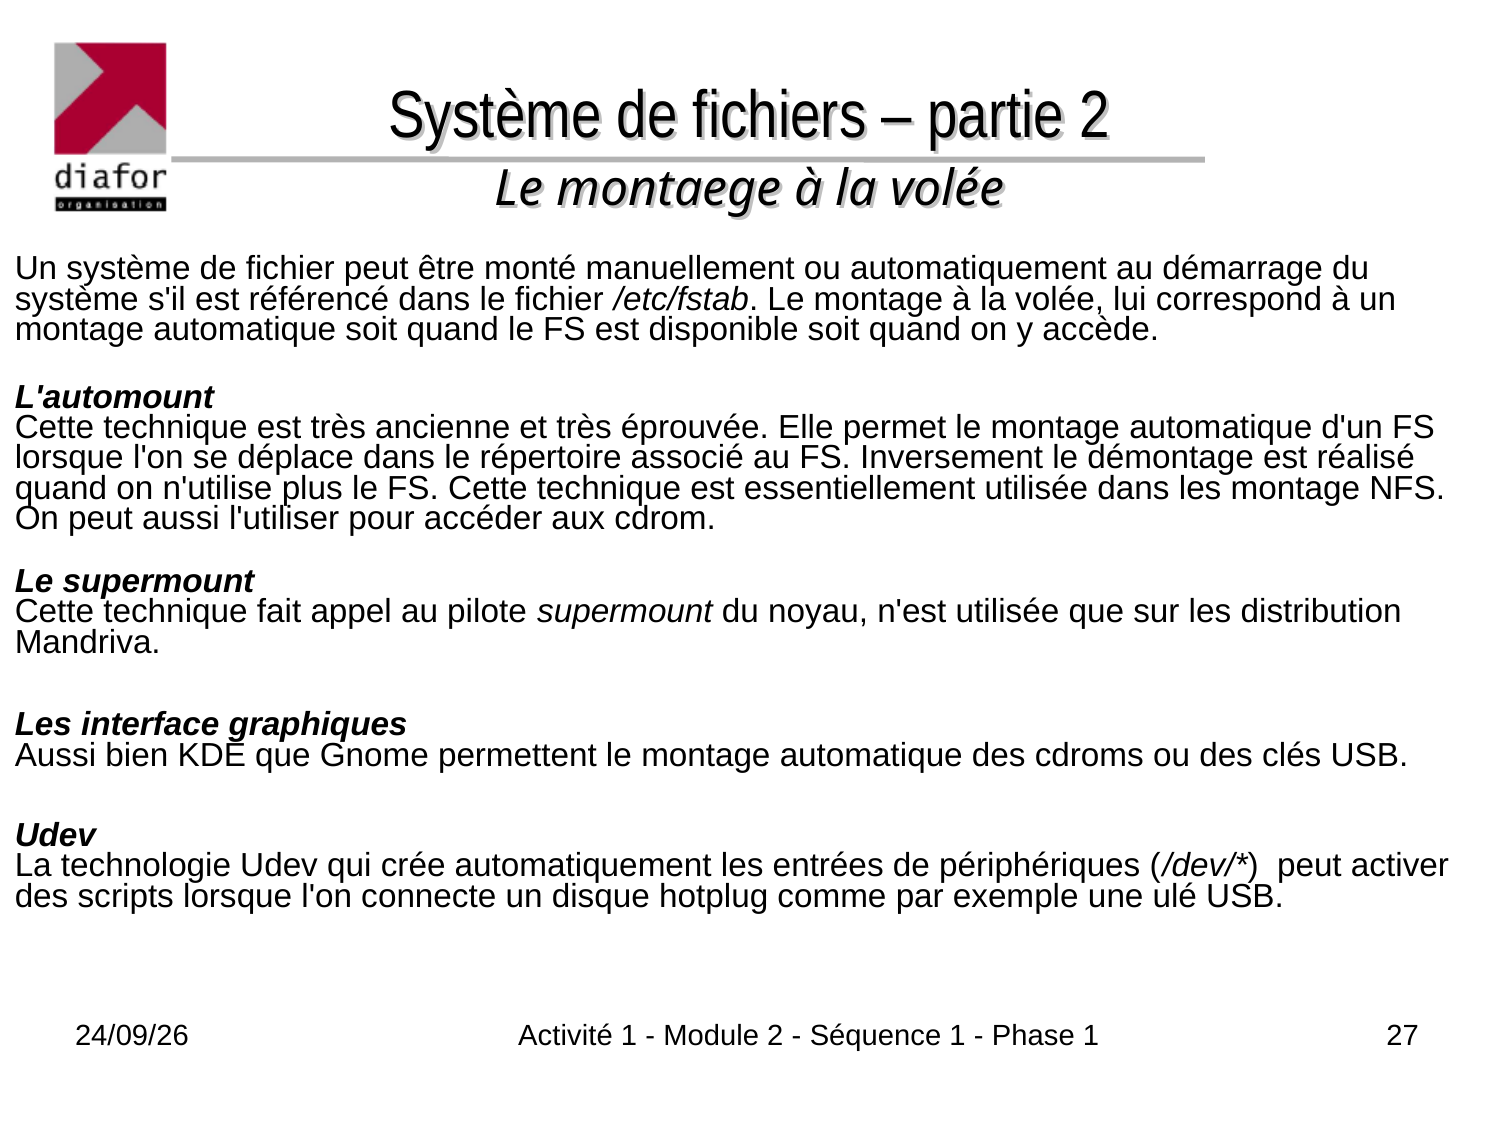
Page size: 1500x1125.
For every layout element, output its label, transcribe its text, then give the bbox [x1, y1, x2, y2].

text_box Les interface graphiques Aussi bien KDE que Gnome permettent le montage automatique des cdroms ou des clés USB. [0, 704, 1426, 780]
text_box Le supermount Cette technique fait appel au pilote supermount du noyau, n'est utilisée que sur les distribution Mandriva. [0, 561, 1427, 667]
title Système de fichiers – partie 2 Le montaege à la volée [75, 45, 1426, 250]
text_box L'automount Cette technique est très ancienne et très éprouvée. Elle permet le montage automatique d'un FS lorsque l'on se déplace dans le répertoire associé au FS. Inversement le démontage est réalisé quand on n'utilise plus le FS. Cette technique est essentiellement utilisée dans les montage NFS. On peut aussi l'utiliser pour accéder aux cdrom. [0, 376, 1463, 544]
text_box Udev La technologie Udev qui crée automatiquement les entrées de périphériques (/dev/*) peut activer des scripts lorsque l'on connecte un disque hotplug comme par exemple une ulé USB. [0, 814, 1474, 921]
picture [53, 42, 168, 213]
text_box Un système de fichier peut être monté manuellement ou automatiquement au démarrage du système s'il est référencé dans le fichier /etc/fstab. Le montage à la volée, lui correspond à un montage automatique soit quand le FS est disponible soit quand on y accède. [0, 248, 1421, 354]
